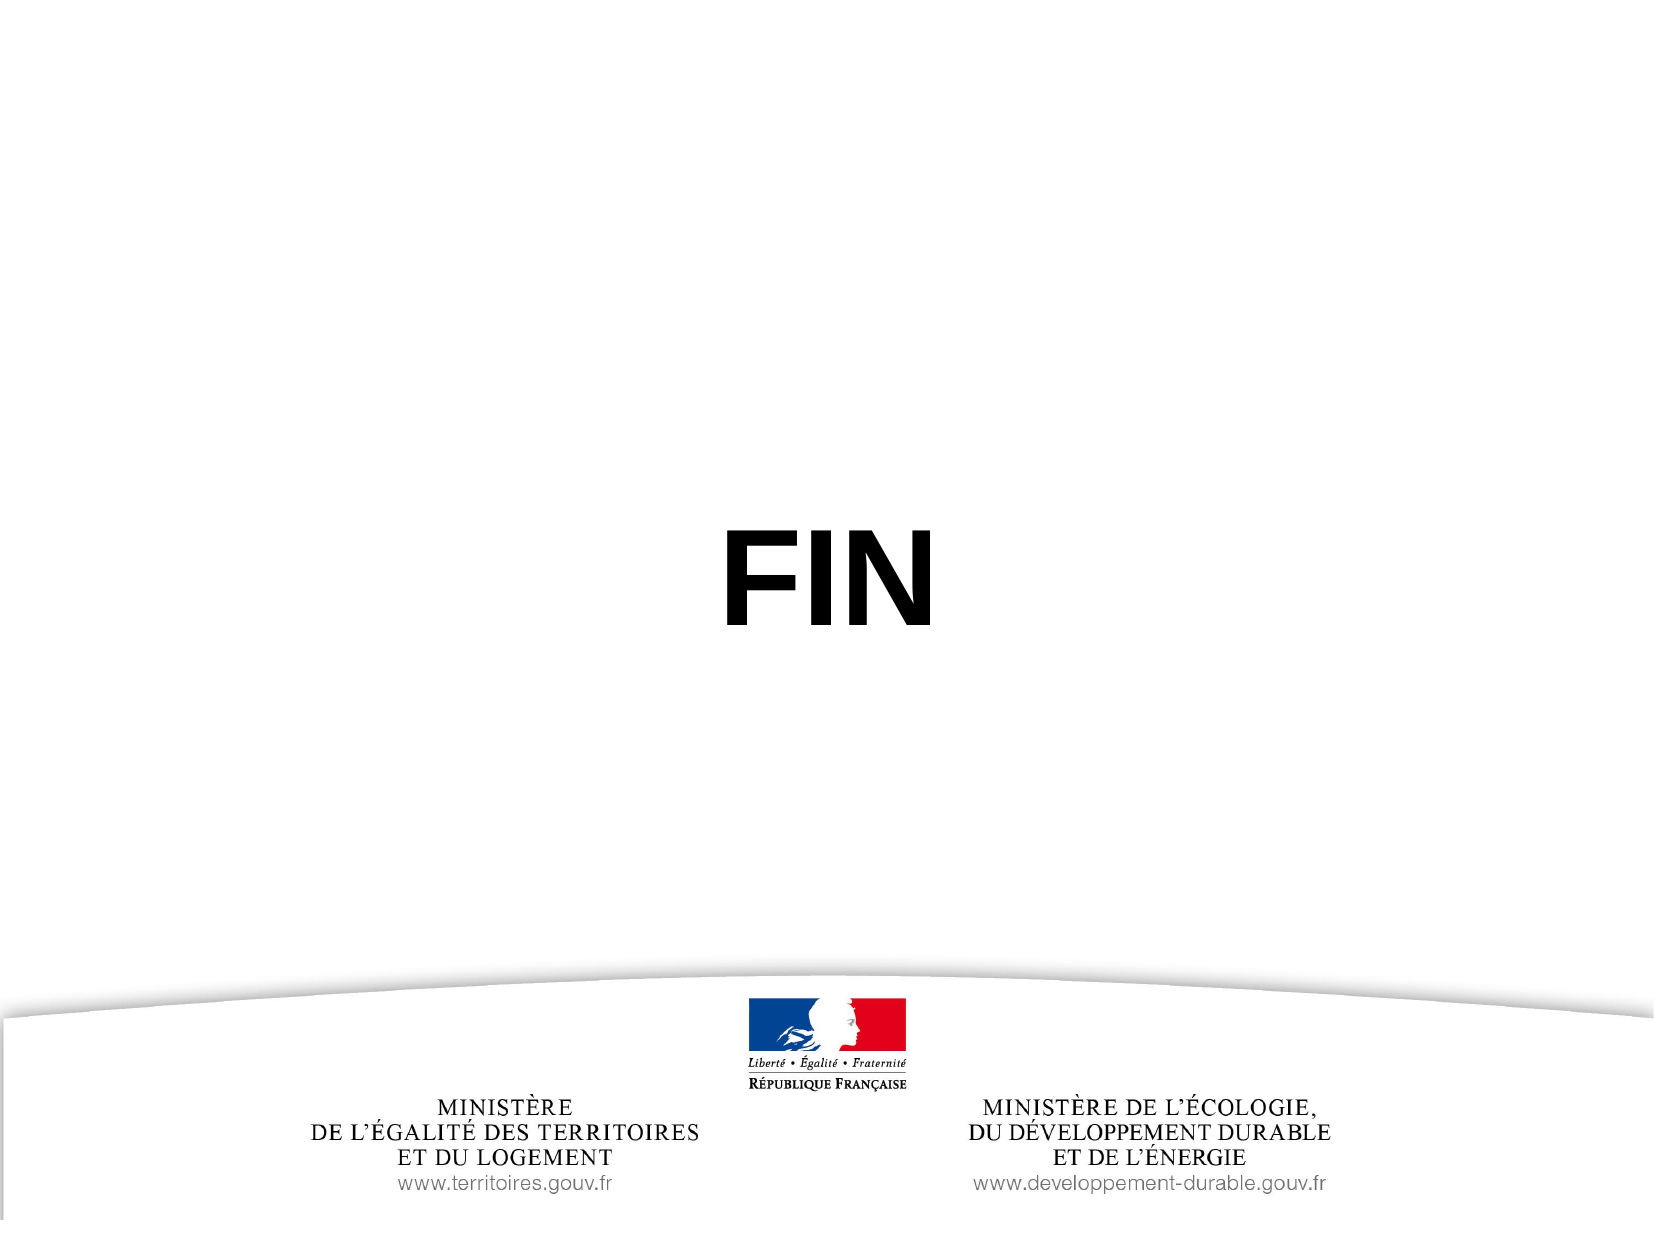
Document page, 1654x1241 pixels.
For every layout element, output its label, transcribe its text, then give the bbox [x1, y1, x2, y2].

text_box FIN [704, 493, 1120, 696]
picture [0, 0, 1654, 1220]
